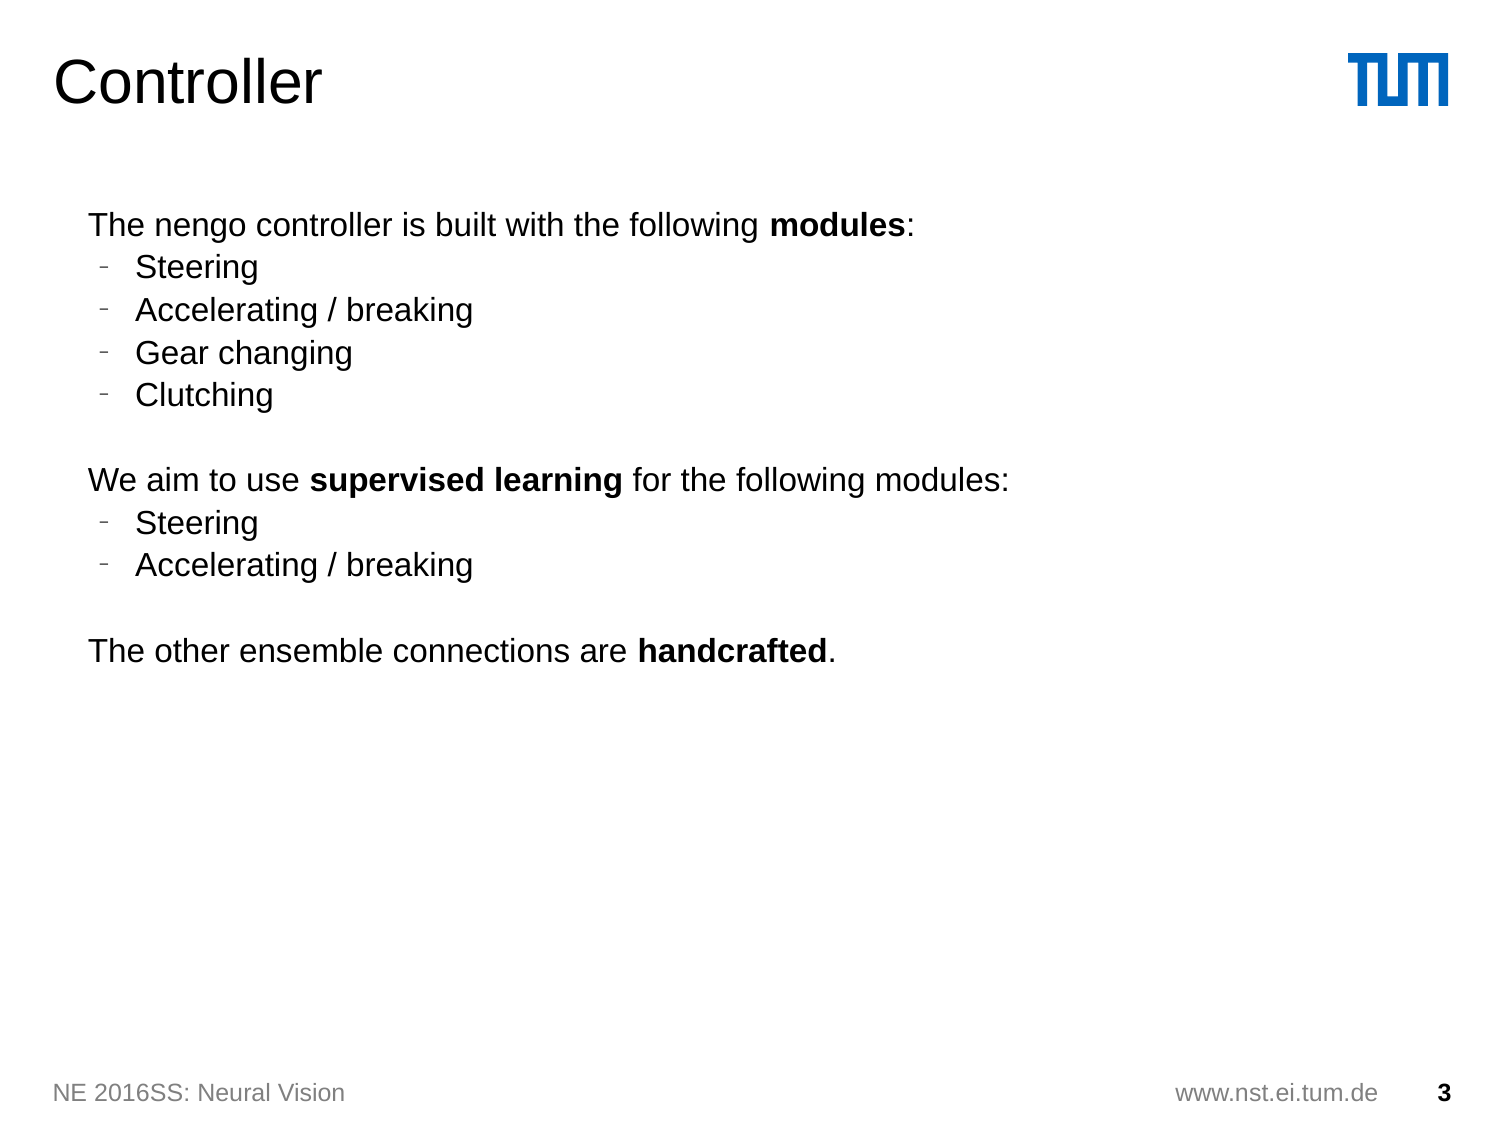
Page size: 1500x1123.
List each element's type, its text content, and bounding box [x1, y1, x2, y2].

title Controller [53, 47, 1323, 200]
list The nengo controller is built with the following modules: Steering Accelerating / breaking Gear changing Clutching We aim to use supervised learning for the following modules: Steering Accelerating / breaking The other ensemble connections are handcrafted. [52, 200, 1453, 1063]
